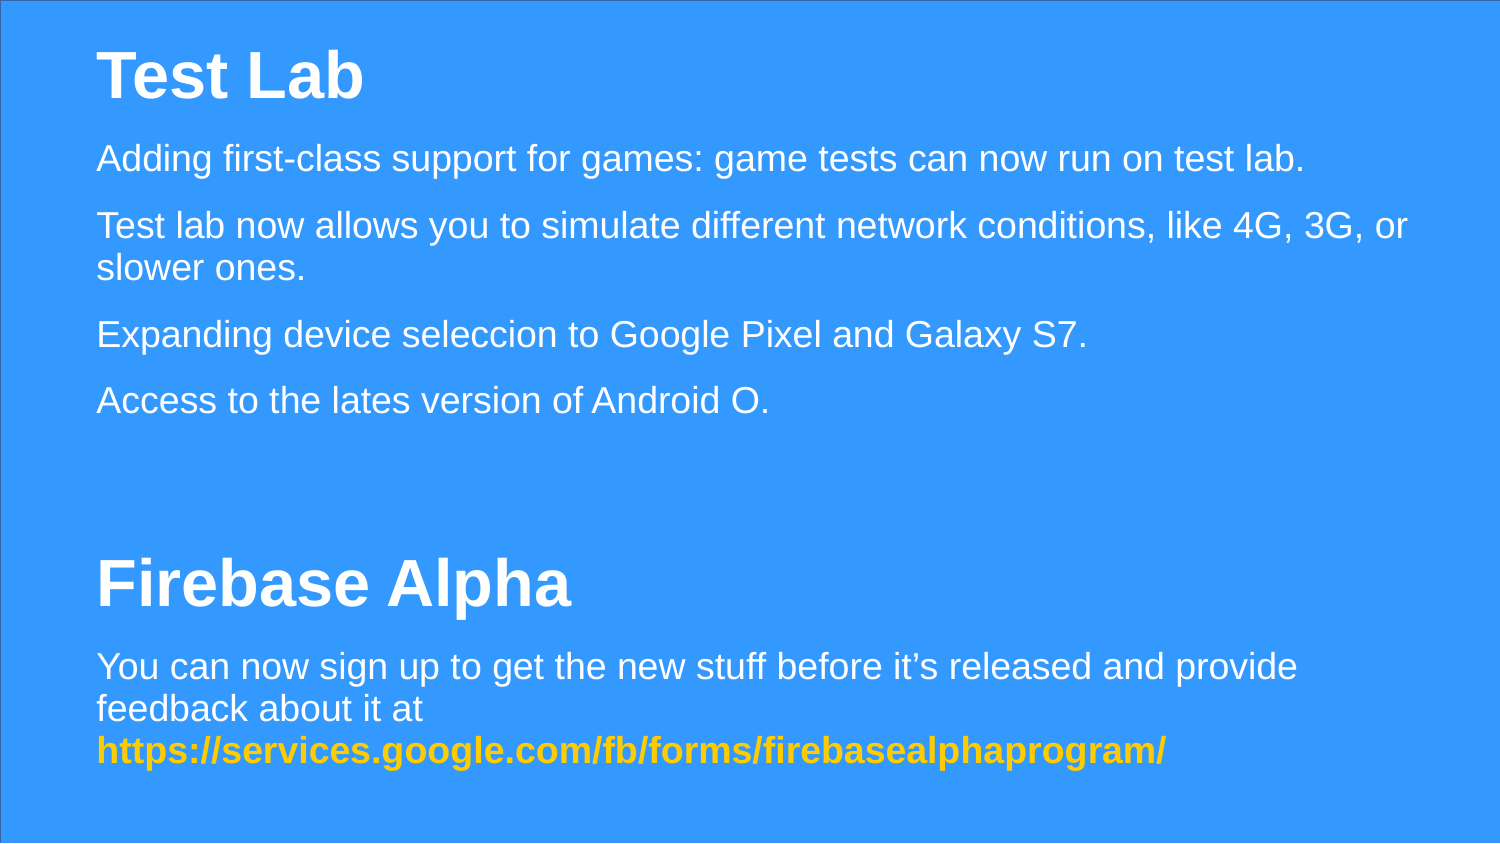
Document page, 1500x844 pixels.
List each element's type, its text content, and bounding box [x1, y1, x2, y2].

text_box Test Lab Adding first-class support for games: game tests can now run on test lab. Test lab now allows you to simulate different network conditions, like 4G, 3G, or slower ones. Expanding device seleccion to Google Pixel and Galaxy S7. Access to the lates version of Android O. Firebase Alpha You can now sign up to get the new stuff before it’s released and provide feedback about it at https://services.google.com/fb/forms/firebasealphaprogram/ [81, 30, 1470, 843]
text_box [0, 0, 1500, 843]
